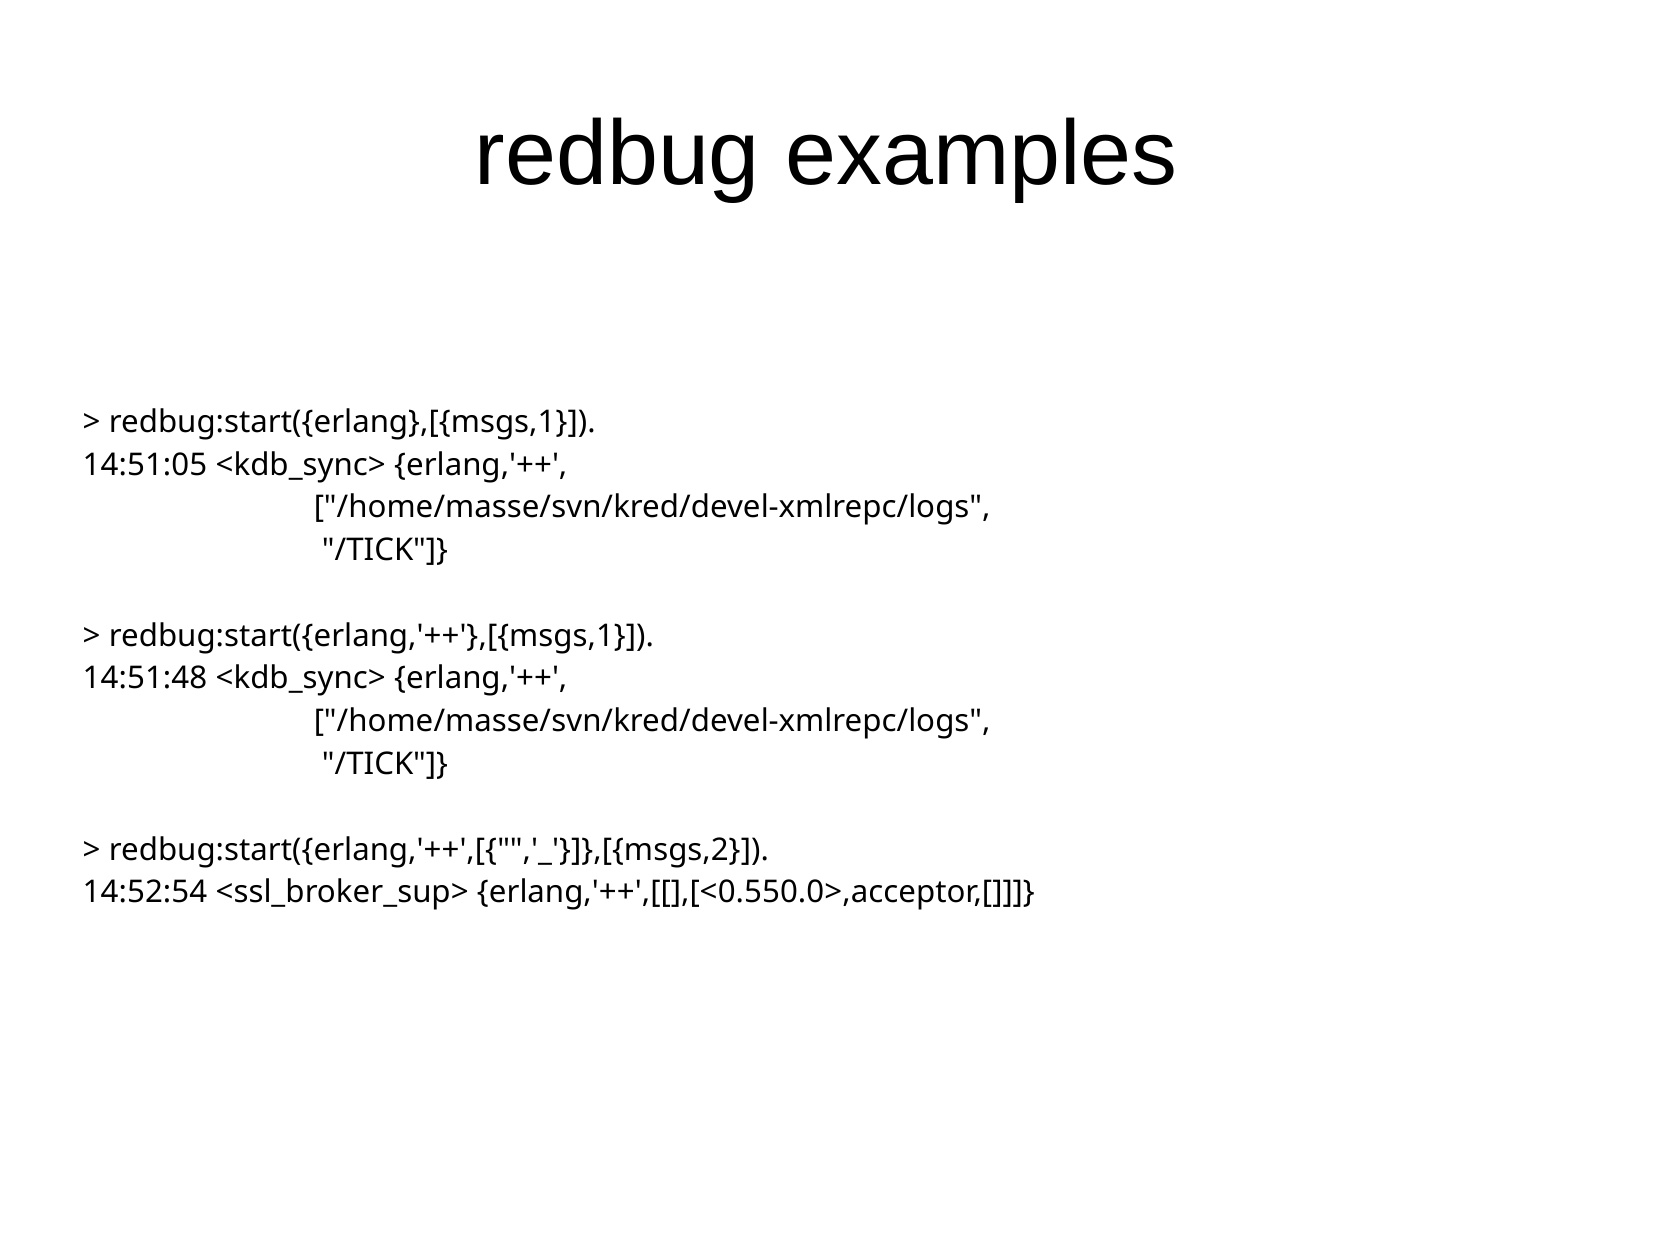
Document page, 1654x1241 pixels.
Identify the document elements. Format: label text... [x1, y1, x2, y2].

title redbug examples [82, 56, 1571, 250]
subtitle > redbug:start({erlang},[{msgs,1}]). 14:51:05 <kdb_sync> {erlang,'++', ["/home/masse/svn/kred/devel-xmlrepc/logs", "/TICK"]} > redbug:start({erlang,'++'},[{msgs,1}]). 14:51:48 <kdb_sync> {erlang,'++', ["/home/masse/svn/kred/devel-xmlrepc/logs", "/TICK"]} > redbug:start({erlang,'++',[{"",'_'}]},[{msgs,2}]). 14:52:54 <ssl_broker_sup> {erlang,'++',[[],[<0.550.0>,acceptor,[]]]} [82, 297, 1571, 1102]
